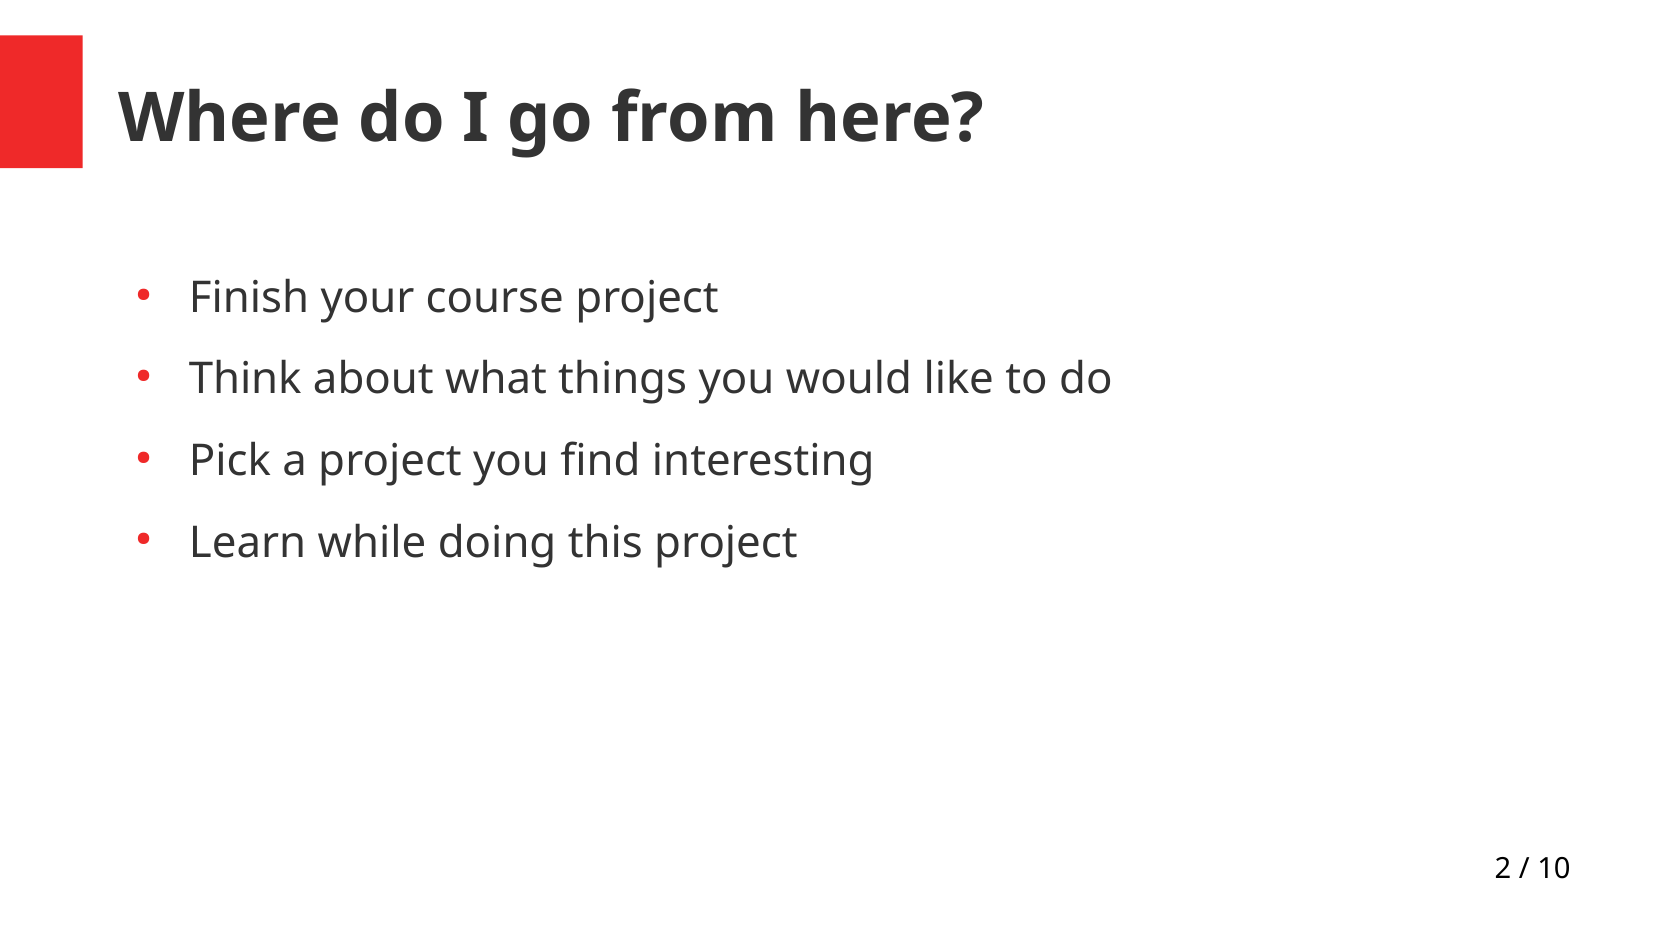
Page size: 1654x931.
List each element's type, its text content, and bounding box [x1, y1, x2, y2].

list Finish your course project Think about what things you would like to do Pick a project you find interesting Learn while doing this project [118, 265, 1536, 806]
title Where do I go from here? [118, 36, 1571, 193]
